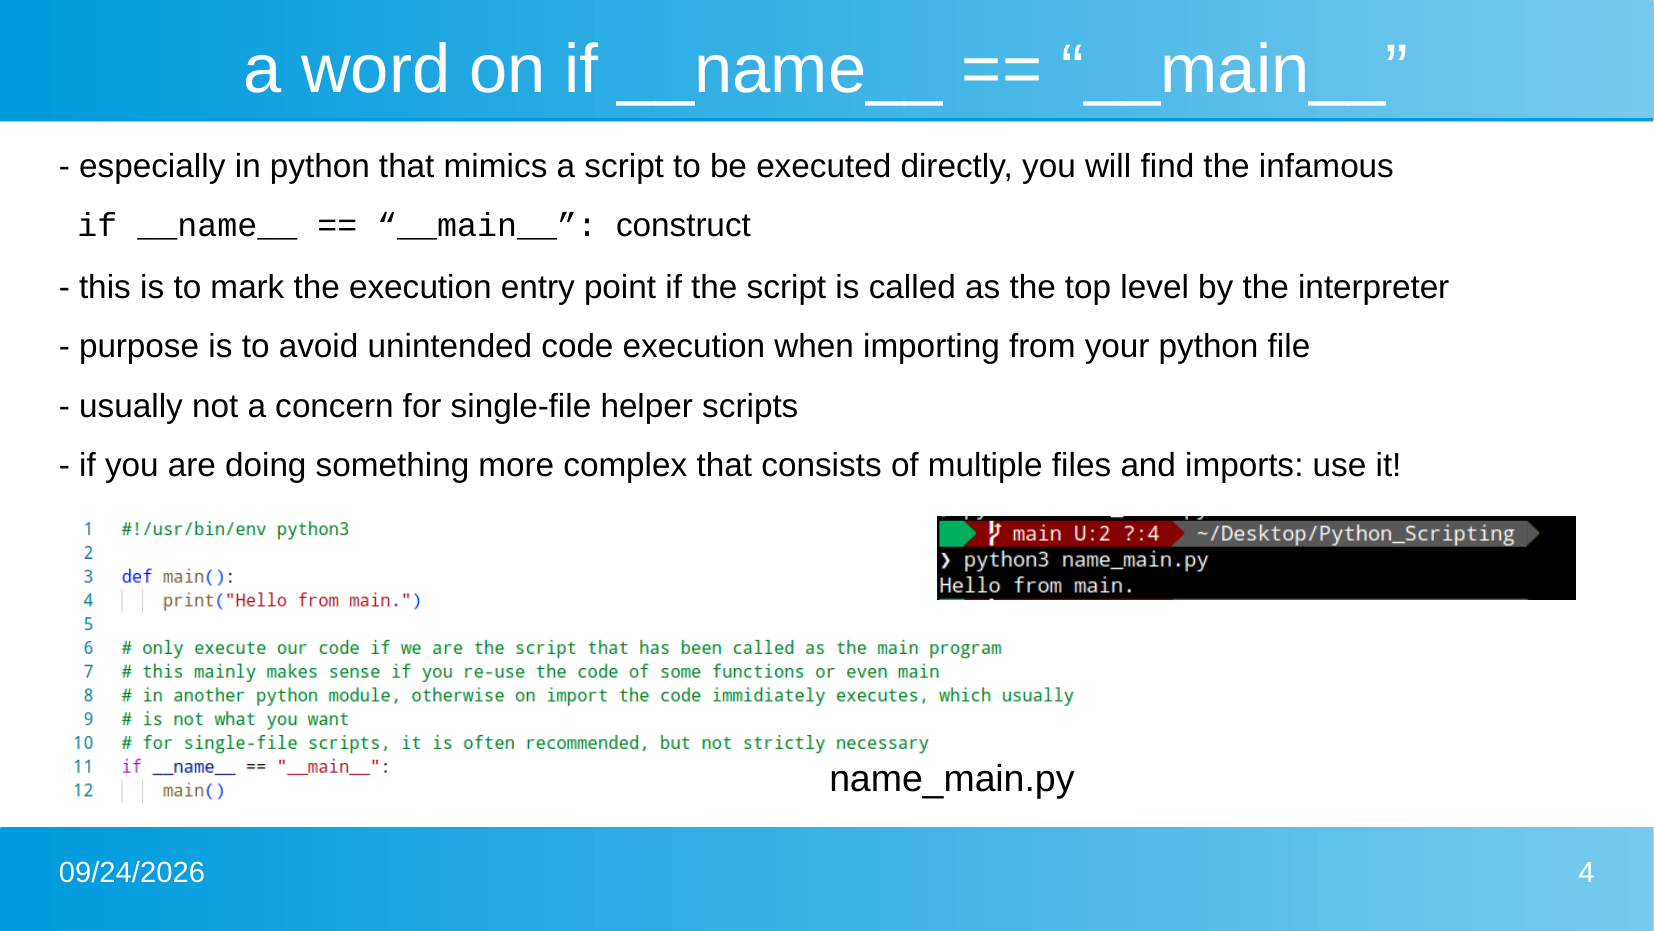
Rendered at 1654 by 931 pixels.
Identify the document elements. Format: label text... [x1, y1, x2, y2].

text_box name_main.py [814, 750, 1155, 807]
title a word on if __name__ == “__main__” [59, 29, 1595, 108]
picture [59, 516, 1576, 803]
list - especially in python that mimics a script to be executed directly, you will find the infamous if __name__ == “__main__”: construct - this is to mark the execution entry point if the script is called as the top level by the interpreter - purpose is to avoid unintended code execution when importing from your python file - usually not a concern for single-file helper scripts - if you are doing something more complex that consists of multiple files and imports: use it! [59, 147, 1595, 739]
